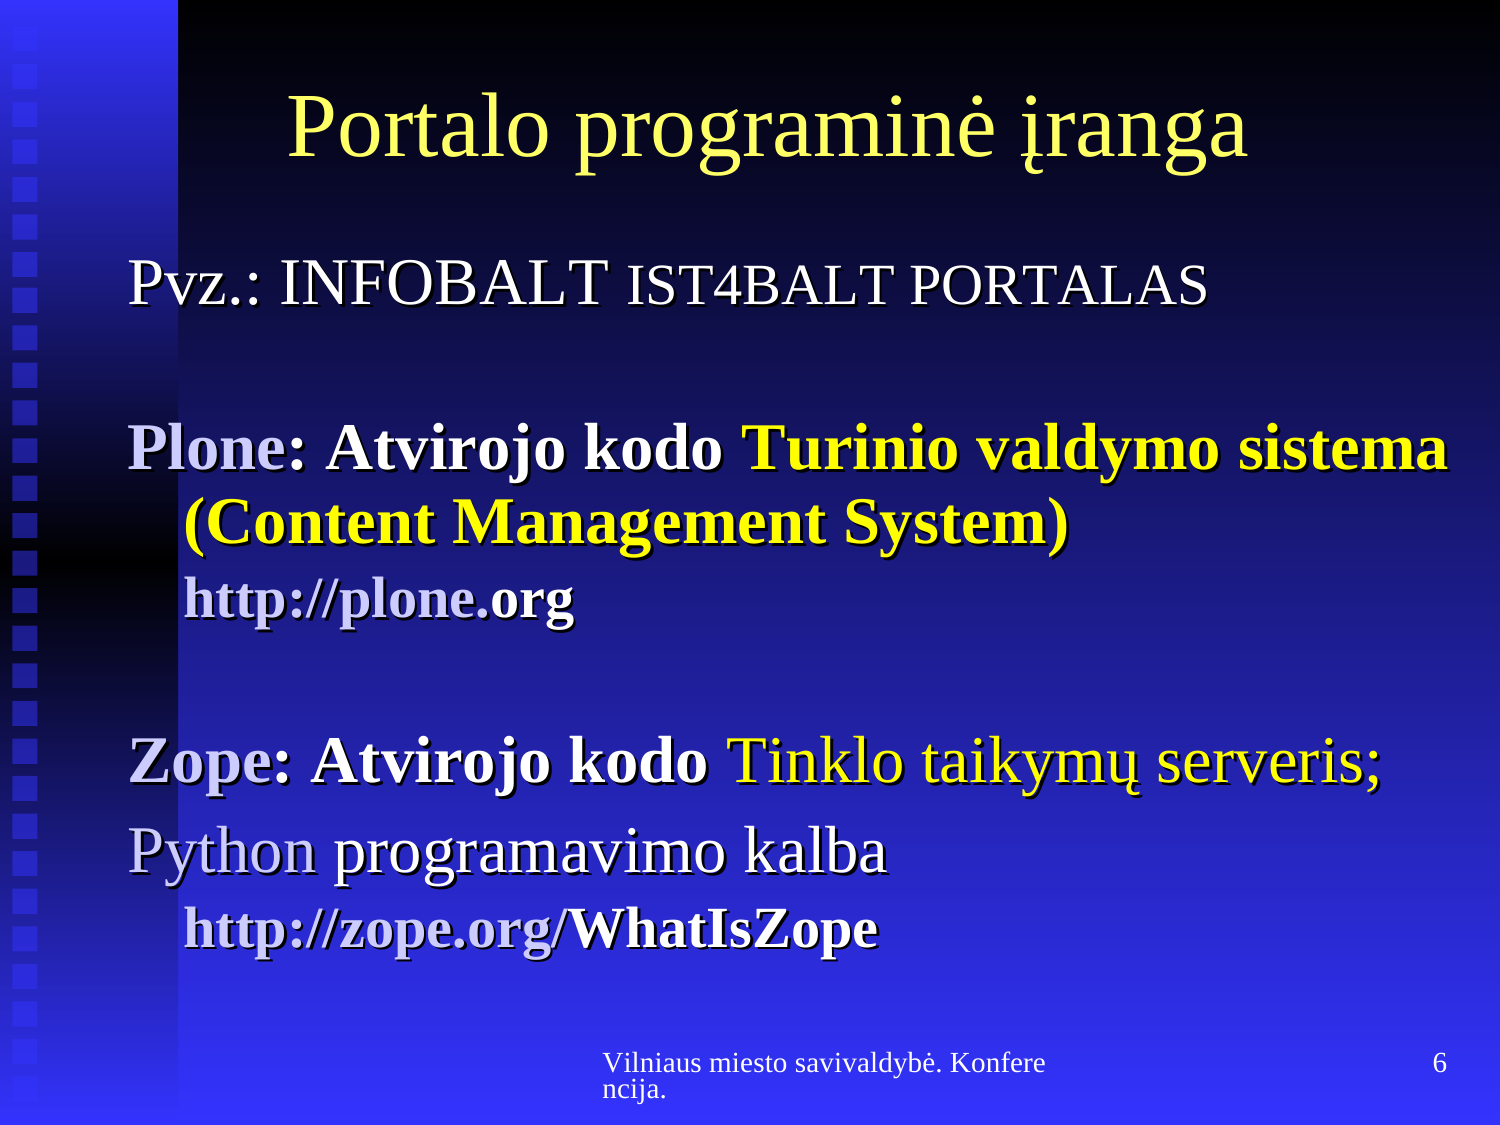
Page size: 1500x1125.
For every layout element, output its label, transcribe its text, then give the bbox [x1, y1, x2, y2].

text_box Portalo programinė įranga [99, 50, 1438, 201]
text_box Pvz.: INFOBALT IST4BALT PORTALAS Plone: Atvirojo kodo Turinio valdymo sistema (Content Management System) http://plone.org Zope: Atvirojo kodo Tinklo taikymų serveris; Python programavimo kalba http://zope.org/WhatIsZope [112, 237, 1500, 1025]
